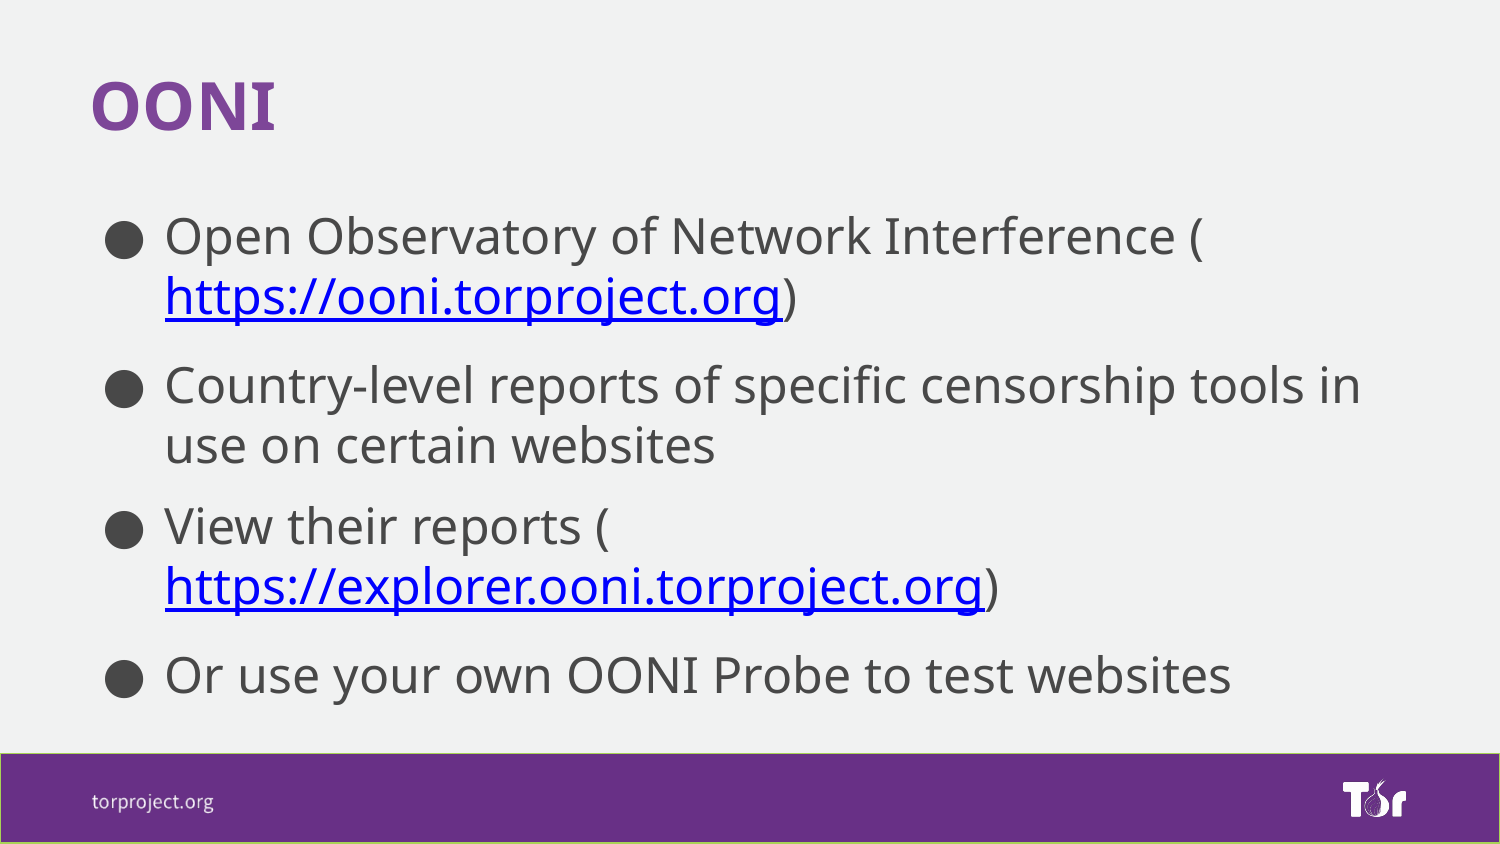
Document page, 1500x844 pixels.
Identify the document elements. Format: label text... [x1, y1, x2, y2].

picture [1343, 778, 1406, 817]
text_box Open Observatory of Network Interference (https://ooni.torproject.org) Country-level reports of specific censorship tools in use on certain websites View their reports (https://explorer.ooni.torproject.org) Or use your own OONI Probe to test websites [75, 196, 1425, 754]
picture [75, 780, 604, 821]
text_box OONI [75, 33, 1425, 174]
